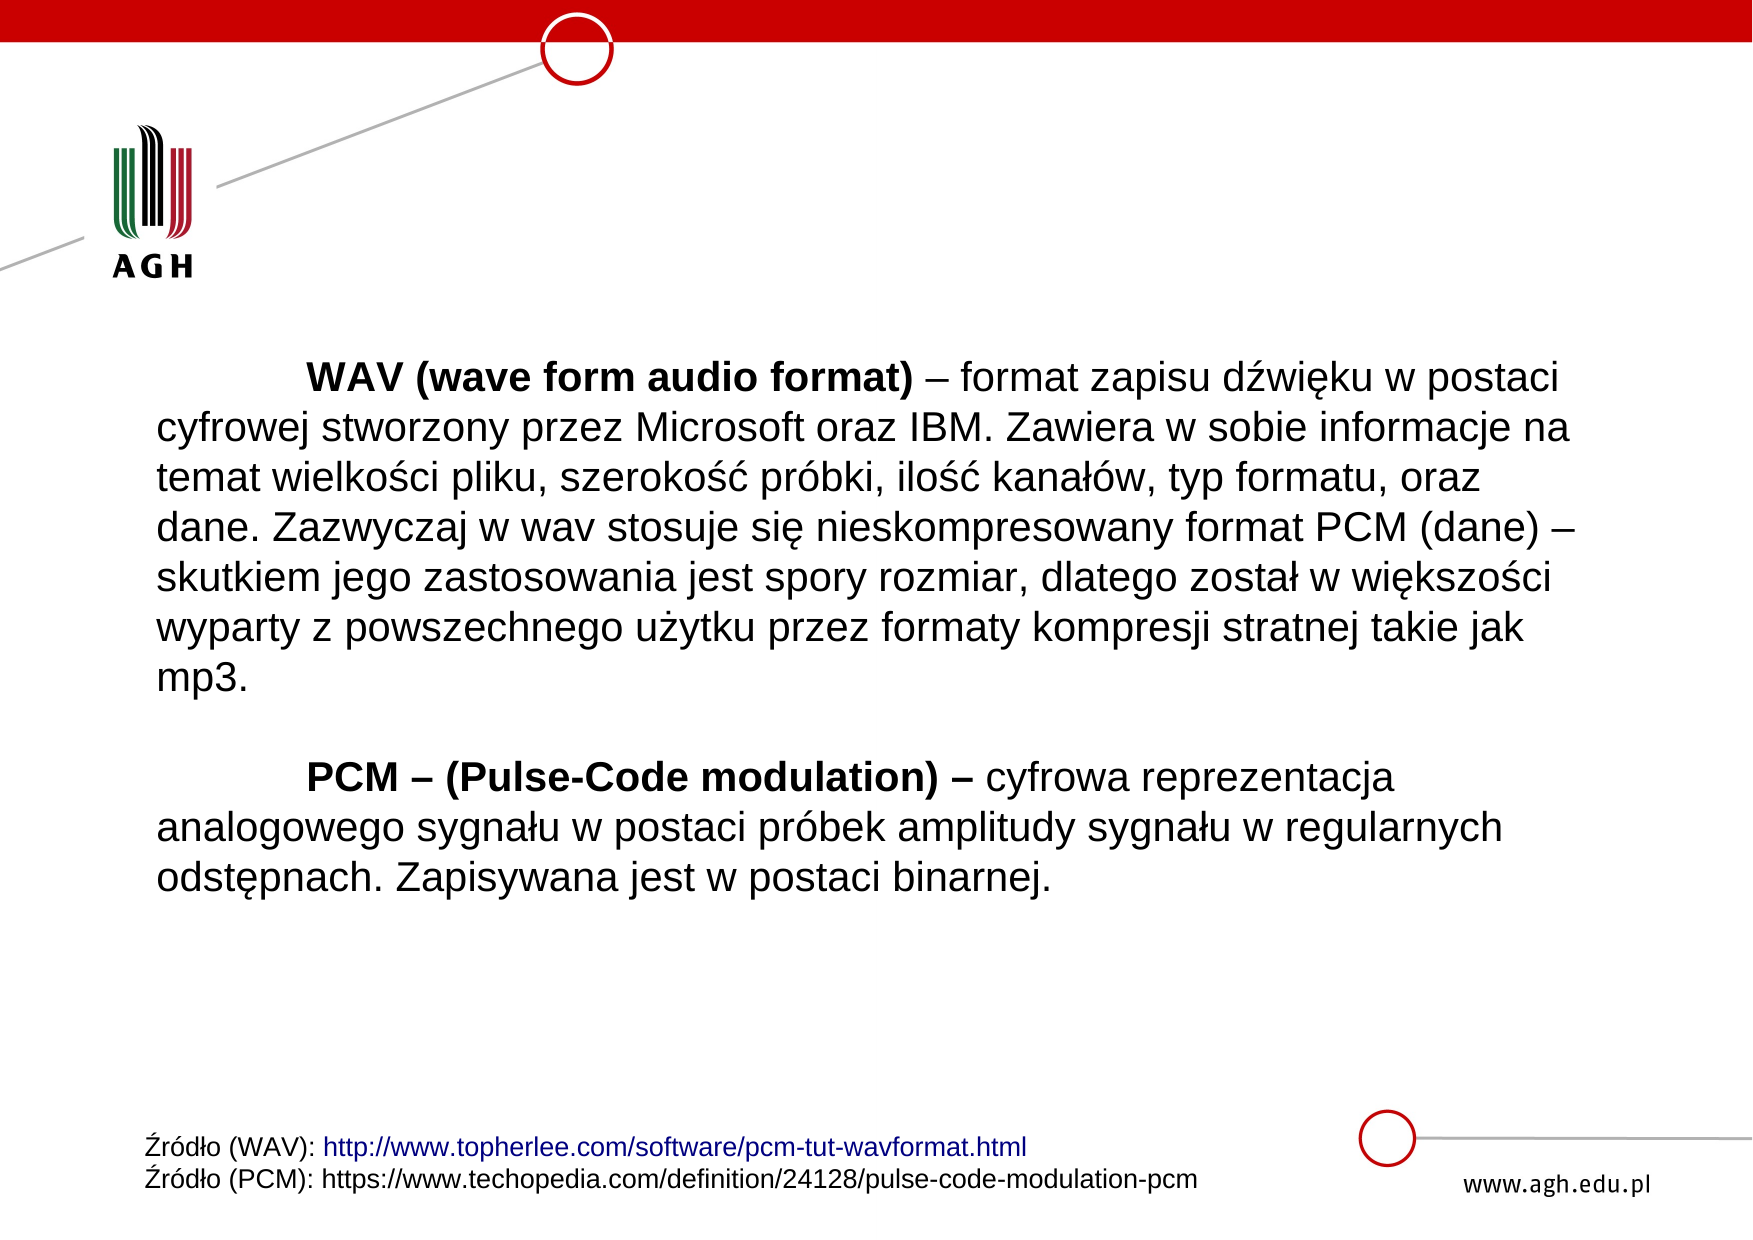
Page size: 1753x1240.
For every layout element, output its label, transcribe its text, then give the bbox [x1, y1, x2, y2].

picture [0, 0, 1753, 1240]
text_box WAV (wave form audio format) – format zapisu dźwięku w postaci cyfrowej stworzony przez Microsoft oraz IBM. Zawiera w sobie informacje na temat wielkości pliku, szerokość próbki, ilość kanałów, typ formatu, oraz dane. Zazwyczaj w wav stosuje się nieskompresowany format PCM (dane) – skutkiem jego zastosowania jest spory rozmiar, dlatego został w większości wyparty z powszechnego użytku przez formaty kompresji stratnej takie jak mp3. PCM – (Pulse-Code modulation) – cyfrowa reprezentacja analogowego sygnału w postaci próbek amplitudy sygnału w regularnych odstępnach. Zapisywana jest w postaci binarnej. [141, 342, 1607, 908]
text_box Źródło (WAV): http://www.topherlee.com/software/pcm-tut-wavformat.html Źródło (PCM): https://www.techopedia.com/definition/24128/pulse-code-modulation-pcm [129, 1122, 1300, 1202]
